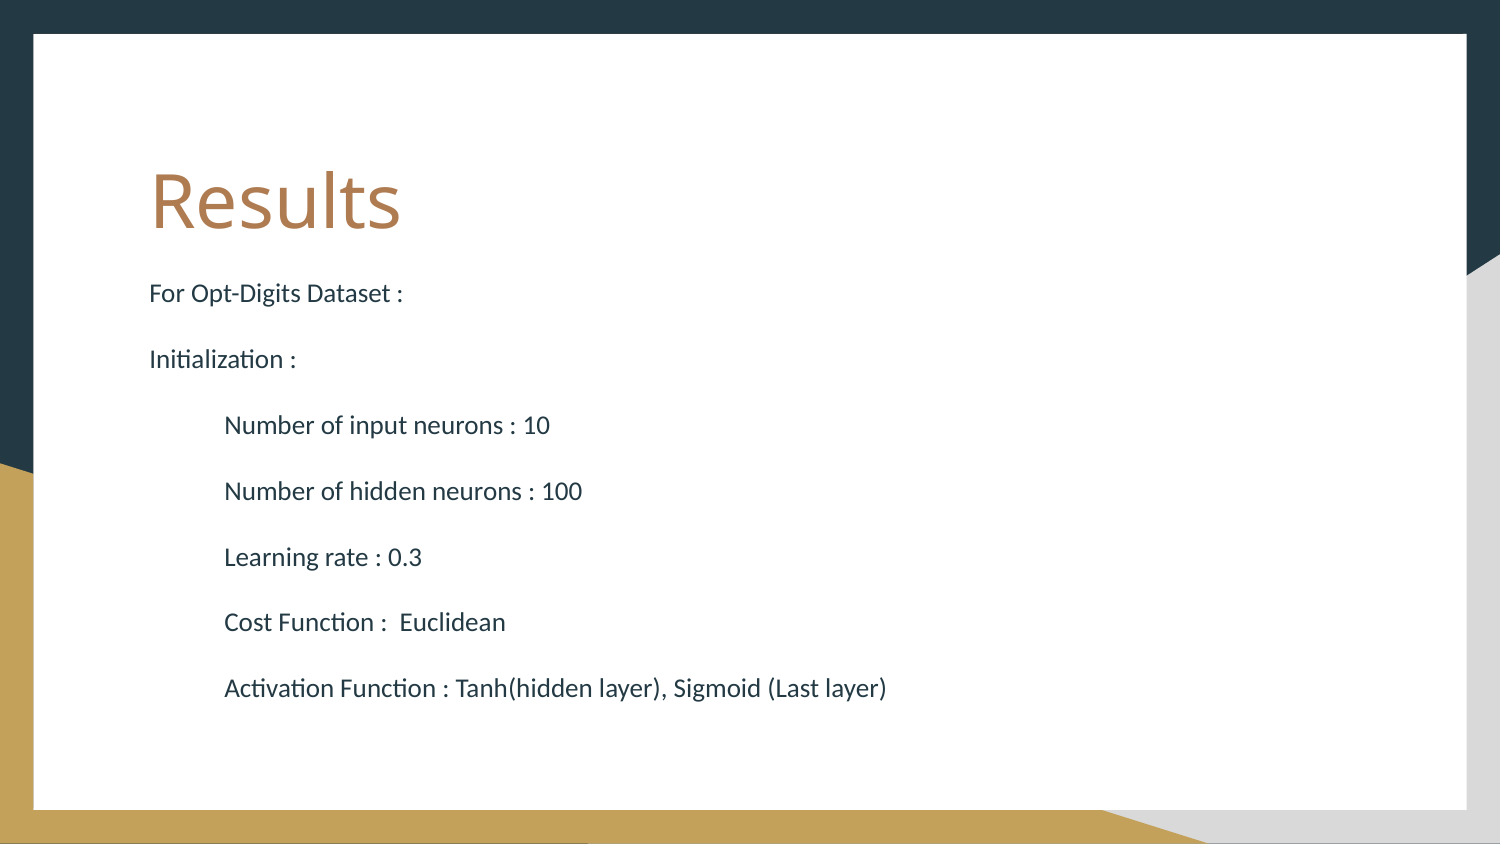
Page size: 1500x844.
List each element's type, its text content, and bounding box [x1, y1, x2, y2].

title Results [134, 138, 1366, 260]
list For Opt-Digits Dataset : Initialization : Number of input neurons : 10 Number of hidden neurons : 100 Learning rate : 0.3 Cost Function : Euclidean Activation Function : Tanh(hidden layer), Sigmoid (Last layer) [134, 260, 1366, 765]
